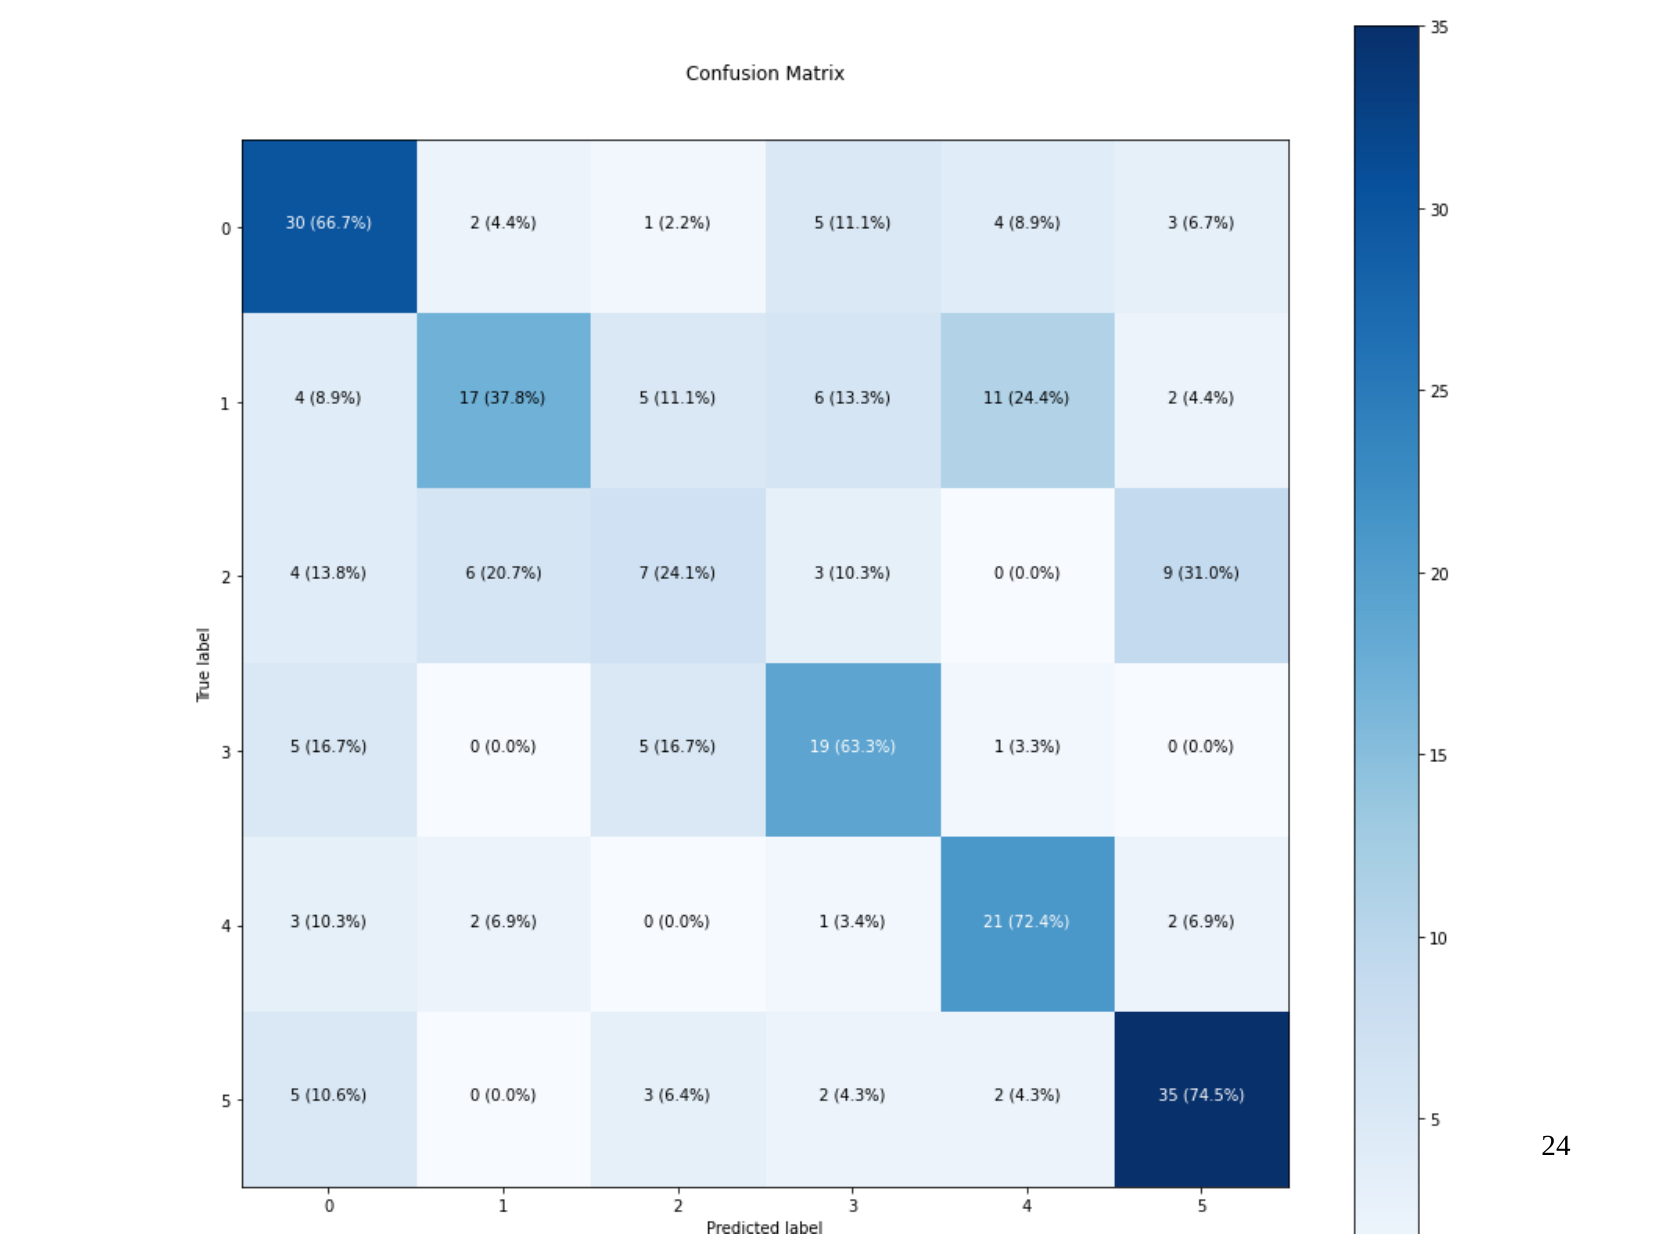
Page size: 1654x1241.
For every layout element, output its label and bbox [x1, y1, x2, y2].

picture [192, 10, 1470, 1234]
